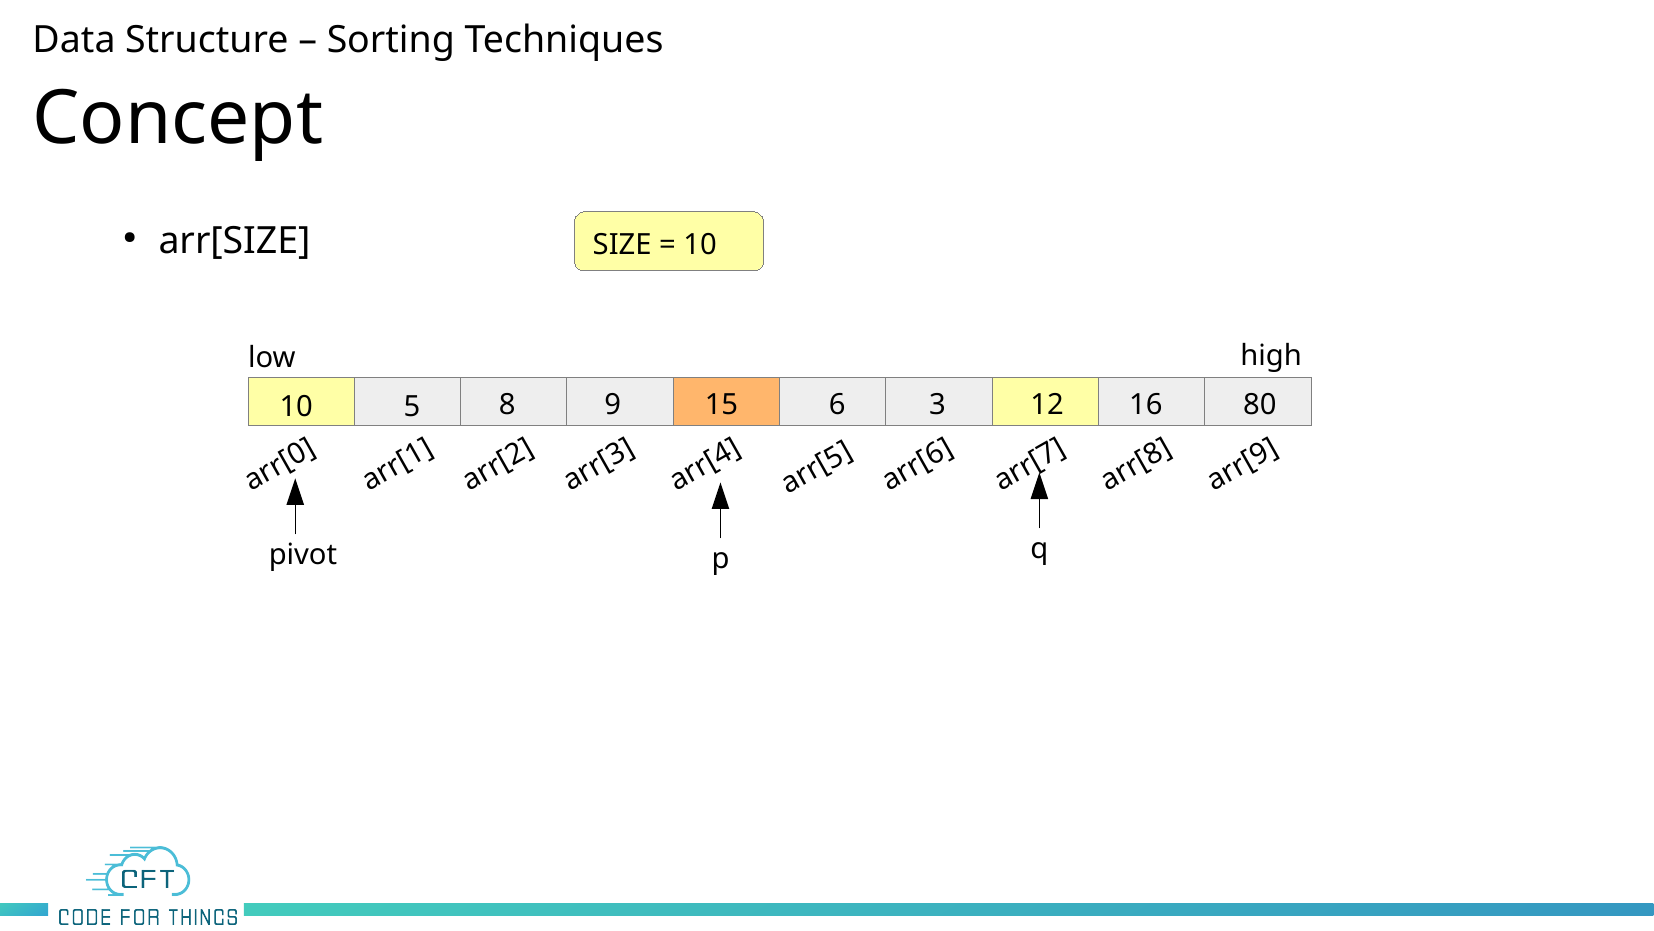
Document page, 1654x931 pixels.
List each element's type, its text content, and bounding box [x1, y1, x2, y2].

text_box [332, 377, 388, 426]
text_box arr[0] [218, 426, 360, 517]
text_box [963, 377, 1015, 426]
text_box p [696, 529, 745, 579]
text_box 9 [589, 376, 657, 426]
text_box 16 [1114, 376, 1182, 426]
text_box arr[4] [647, 426, 786, 517]
text_box q [1015, 519, 1064, 569]
text_box arr[2] [437, 404, 574, 517]
text_box 6 [814, 376, 863, 426]
text_box arr[6] [863, 401, 999, 517]
text_box arr[8] [1079, 401, 1213, 517]
text_box [1083, 377, 1114, 426]
text_box arr[5] [756, 404, 898, 520]
text_box 5 [388, 377, 438, 428]
text_box 8 [484, 376, 551, 426]
text_box arr[3] [537, 413, 680, 517]
text_box 15 [690, 376, 762, 426]
text_box 10 [264, 378, 332, 428]
text_box arr[7] [971, 426, 1111, 517]
text_box arr[1] [336, 401, 473, 517]
text_box [248, 378, 264, 426]
text_box high [1225, 327, 1329, 377]
text_box [551, 377, 589, 426]
text_box low [233, 328, 337, 378]
text_box [1182, 377, 1228, 426]
text_box arr[9] [1181, 405, 1323, 517]
text_box [1296, 377, 1312, 426]
title Data Structure – Sorting Techniques Concept [32, 12, 1184, 166]
text_box [438, 377, 484, 426]
picture [59, 846, 237, 925]
text_box 12 [1015, 376, 1083, 426]
text_box 80 [1228, 377, 1296, 426]
text_box SIZE = 10 [577, 215, 758, 265]
text_box pivot [253, 525, 358, 575]
text_box [574, 211, 764, 271]
text_box [657, 377, 690, 426]
text_box arr[SIZE] [108, 205, 353, 272]
text_box [762, 377, 814, 426]
text_box 3 [914, 376, 963, 426]
text_box [863, 377, 914, 426]
